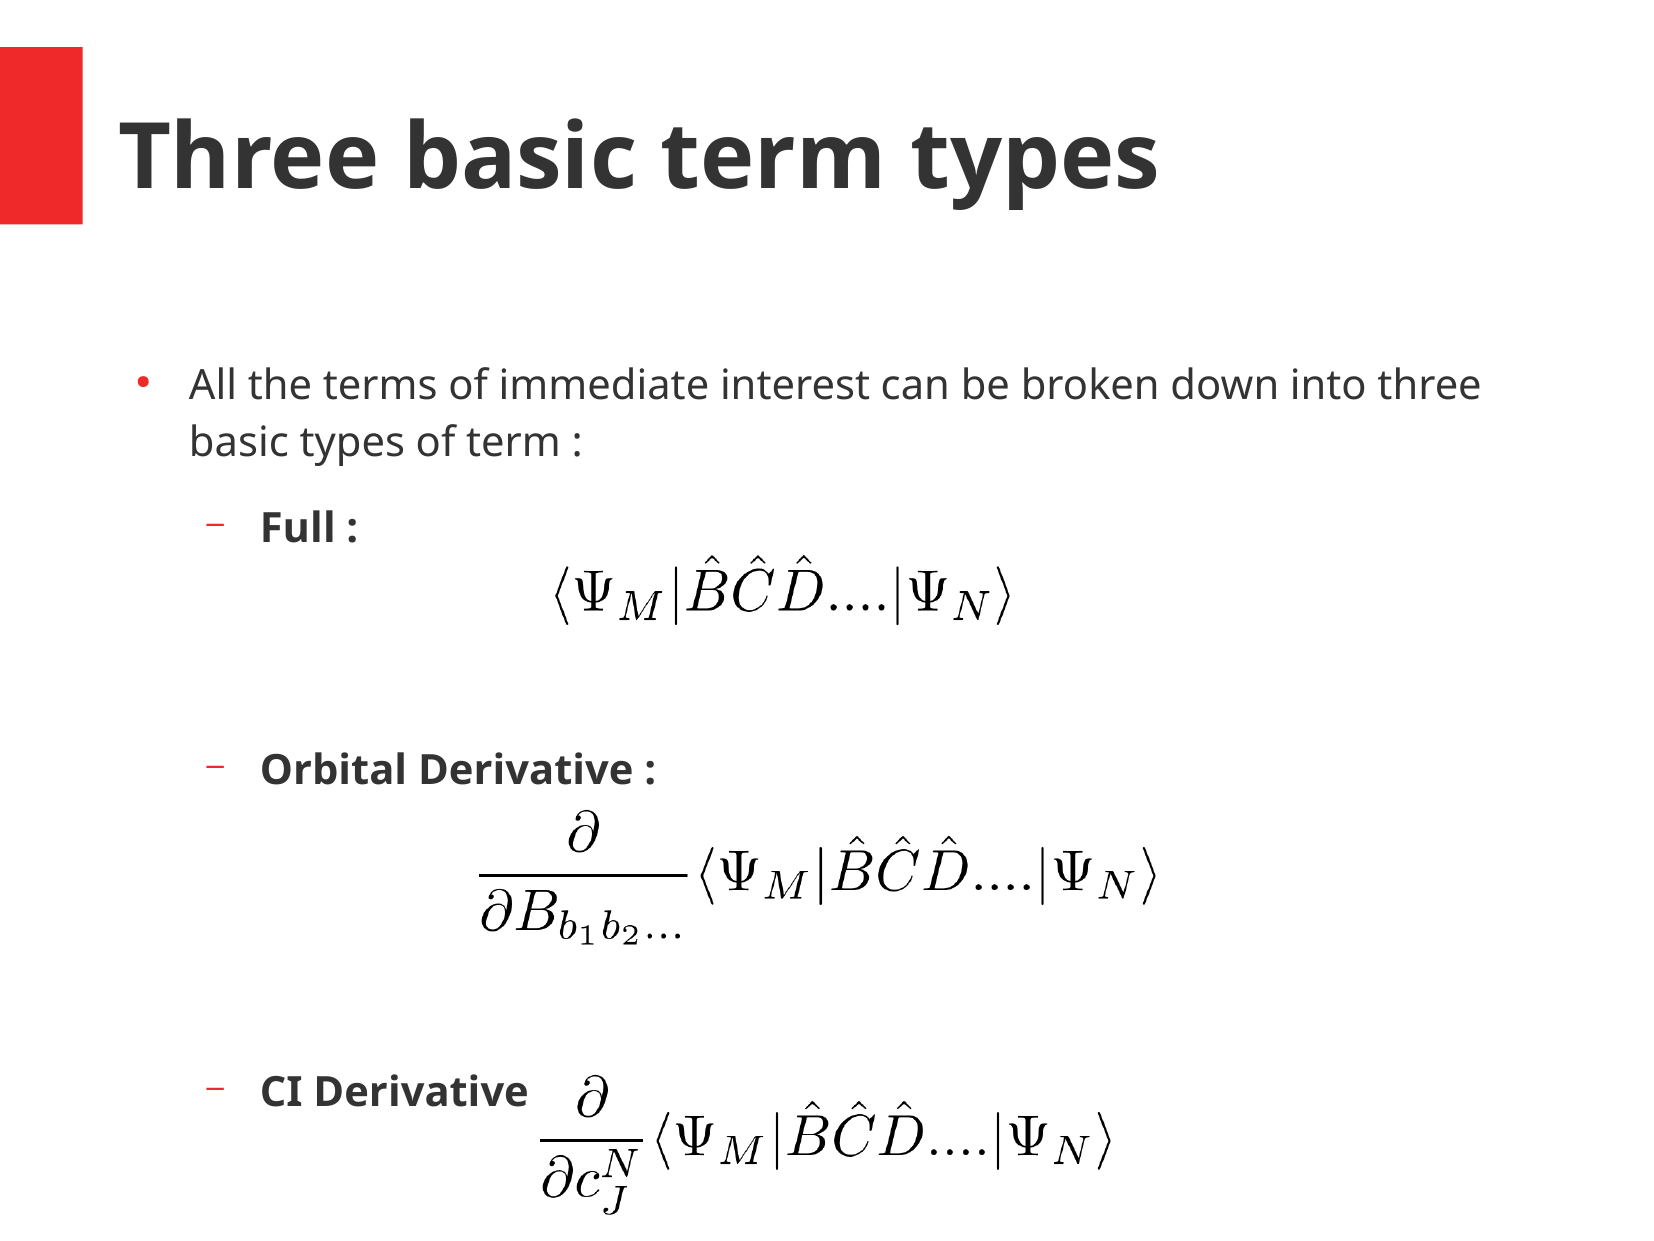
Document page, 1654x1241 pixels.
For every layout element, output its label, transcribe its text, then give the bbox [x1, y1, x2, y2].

picture [540, 1074, 1111, 1216]
picture [555, 554, 1010, 625]
list All the terms of immediate interest can be broken down into three basic types of term : Full : Orbital Derivative : CI Derivative : [118, 354, 1536, 601]
title Three basic term types [118, 49, 1571, 257]
picture [479, 809, 1156, 946]
